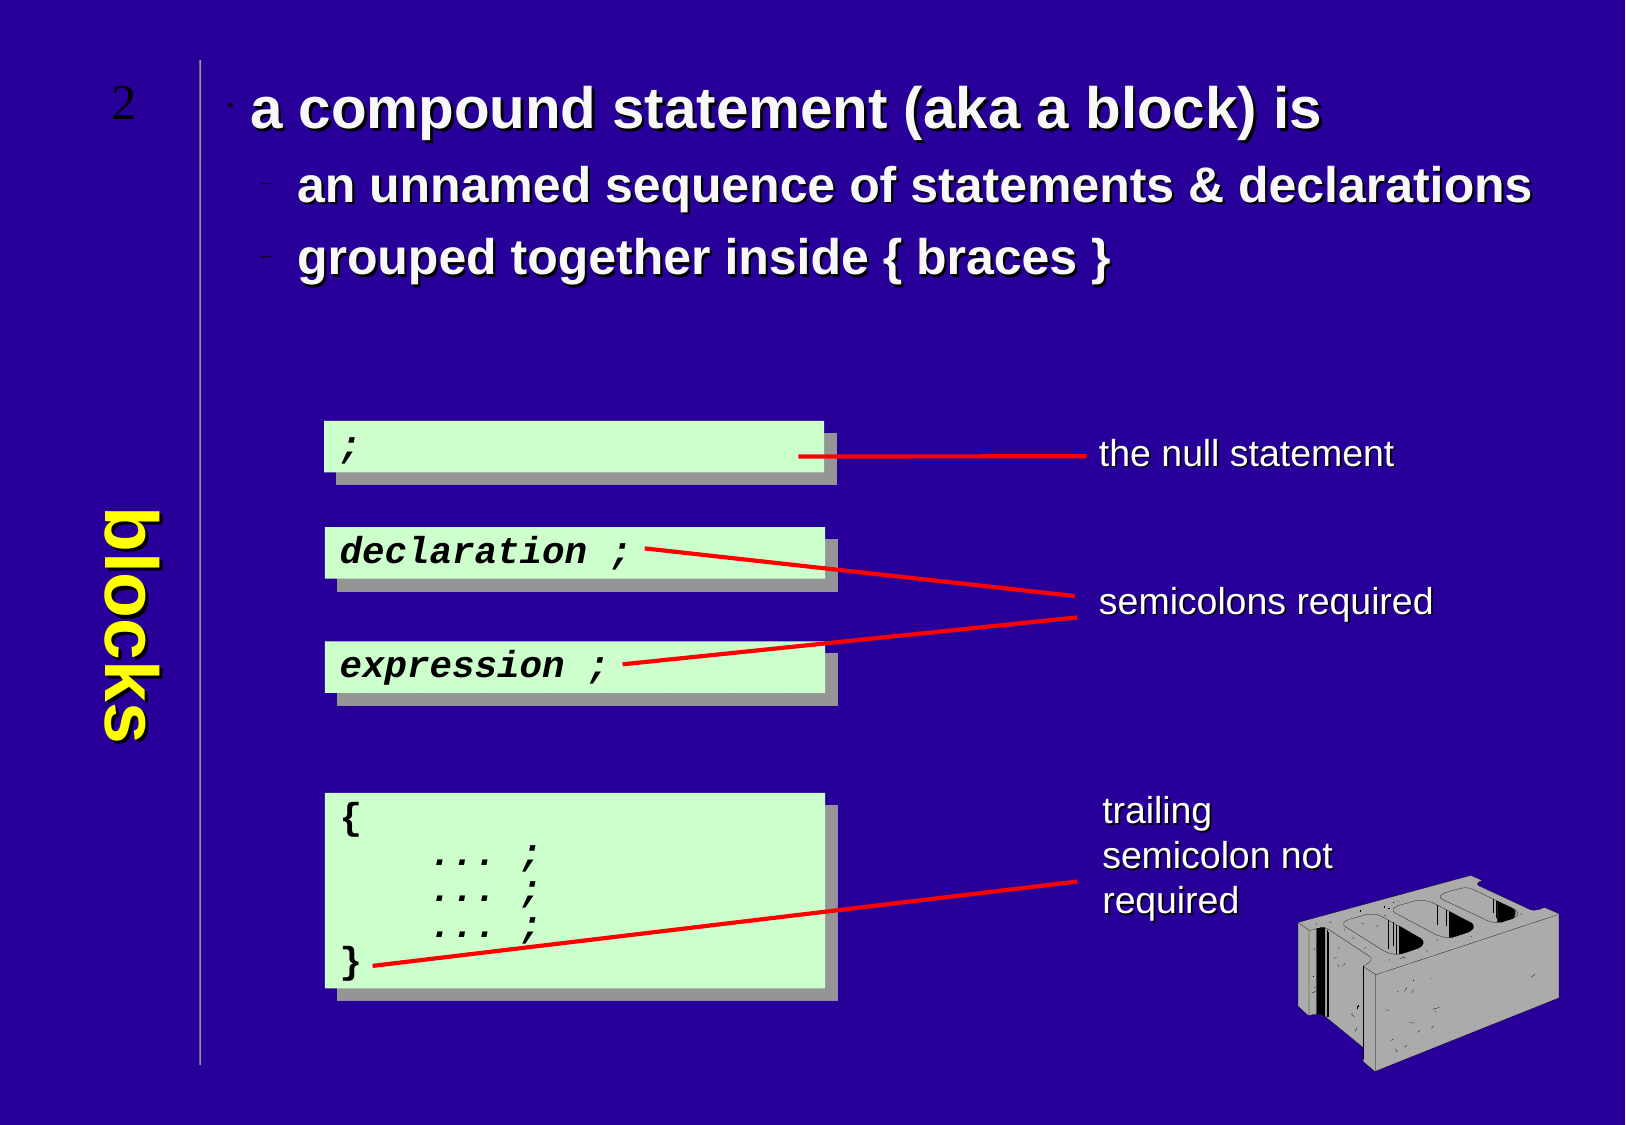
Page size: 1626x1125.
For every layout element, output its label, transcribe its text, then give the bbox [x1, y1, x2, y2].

text_box declaration ; [324, 527, 826, 579]
text_box trailing semicolon not required [1087, 778, 1376, 930]
text_box the null statement [1084, 420, 1569, 482]
picture [1294, 871, 1563, 1075]
text_box ; [324, 420, 825, 473]
list a compound statement (aka a block) is an unnamed sequence of statements & declarations grouped together inside { braces } [212, 62, 1625, 1063]
text_box semicolons required [1084, 568, 1569, 630]
text_box expression ; [324, 641, 826, 693]
title blocks [50, 187, 188, 1063]
text_box { ... ; ... ; ... ; } [324, 792, 826, 989]
